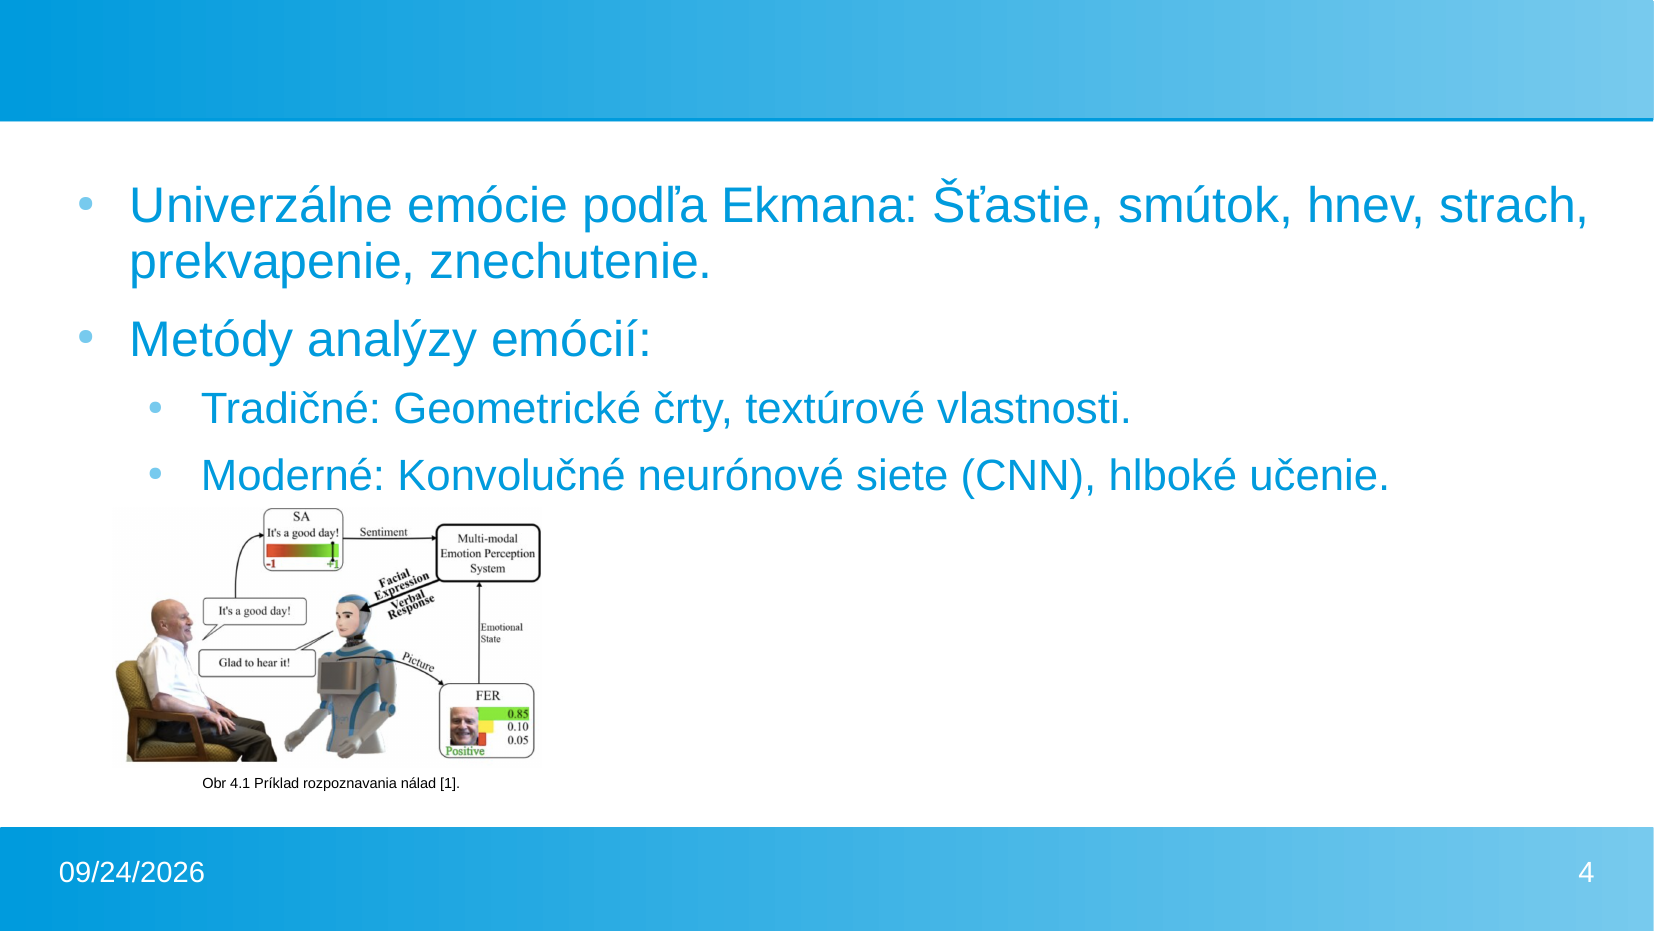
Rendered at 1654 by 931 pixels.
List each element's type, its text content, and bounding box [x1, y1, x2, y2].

picture [112, 507, 542, 768]
list Univerzálne emócie podľa Ekmana: Šťastie, smútok, hnev, strach, prekvapenie, znechutenie. Metódy analýzy emócií: Tradičné: Geometrické črty, textúrové vlastnosti. Moderné: Konvolučné neurónové siete (CNN), hlboké učenie. [59, 177, 1595, 768]
text_box Obr 4.1 Príklad rozpoznavania nálad [1]. [187, 767, 1126, 909]
